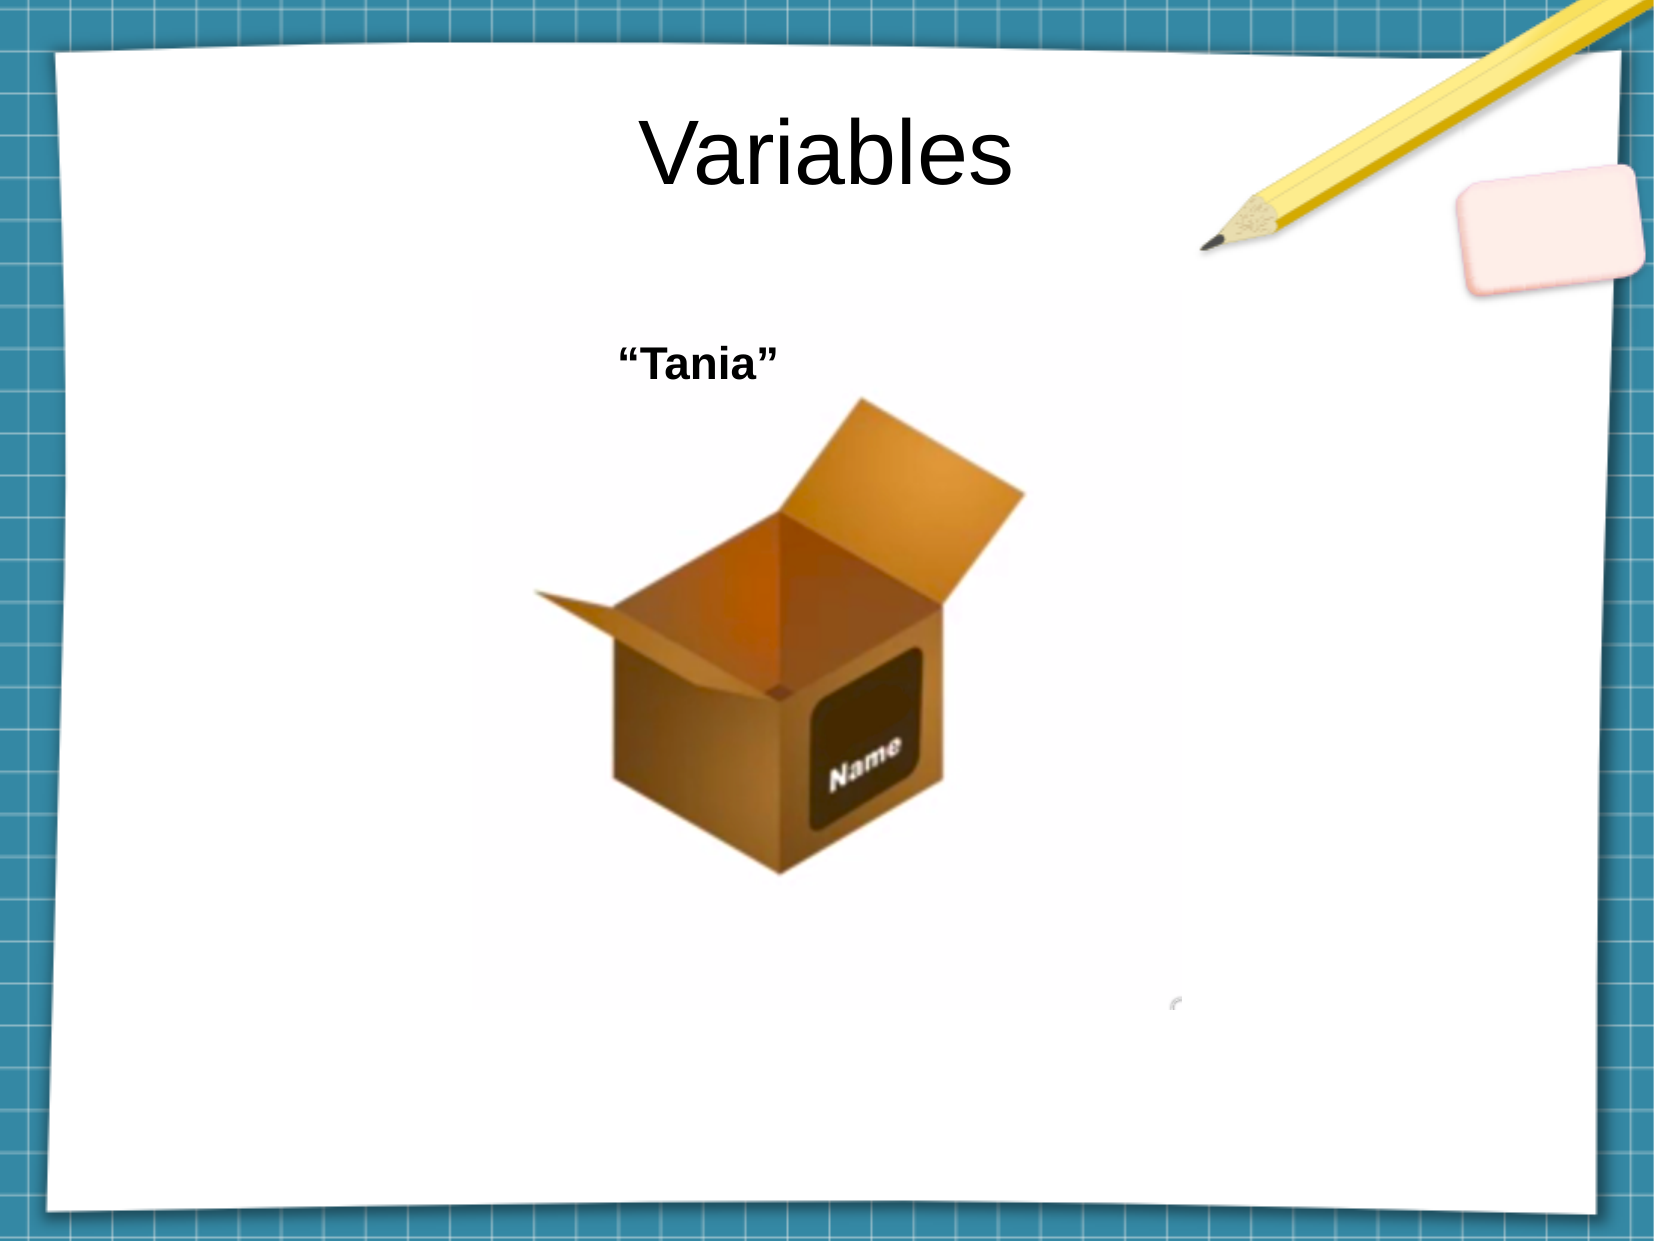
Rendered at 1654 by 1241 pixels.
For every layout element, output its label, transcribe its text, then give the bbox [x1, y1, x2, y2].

picture [0, 0, 1654, 1241]
title Variables [82, 49, 1571, 257]
text_box “Tania” [602, 330, 1063, 423]
